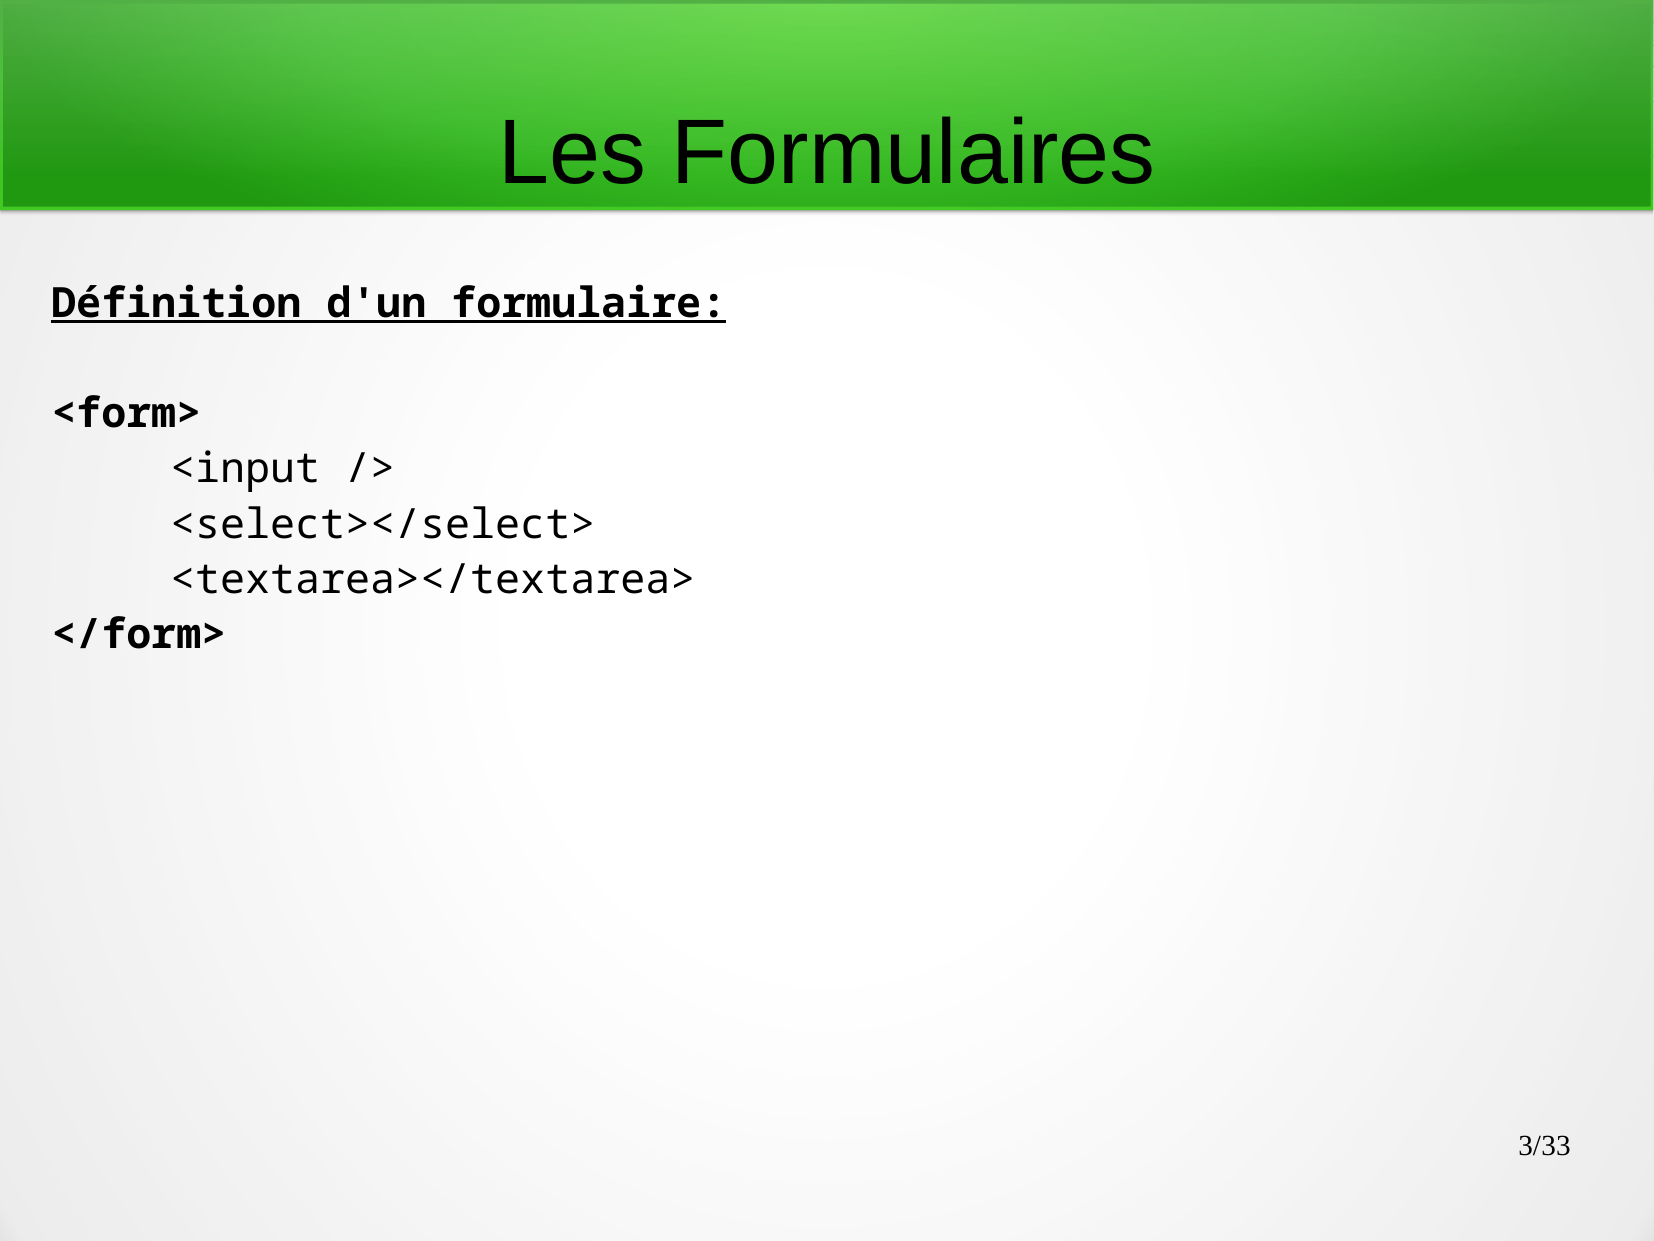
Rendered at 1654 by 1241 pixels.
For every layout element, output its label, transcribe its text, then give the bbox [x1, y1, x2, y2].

text_box Définition d'un formulaire: <form> <input /> <select></select> <textarea></textarea> </form> [51, 272, 1619, 1195]
title Les Formulaires [121, 102, 1534, 272]
